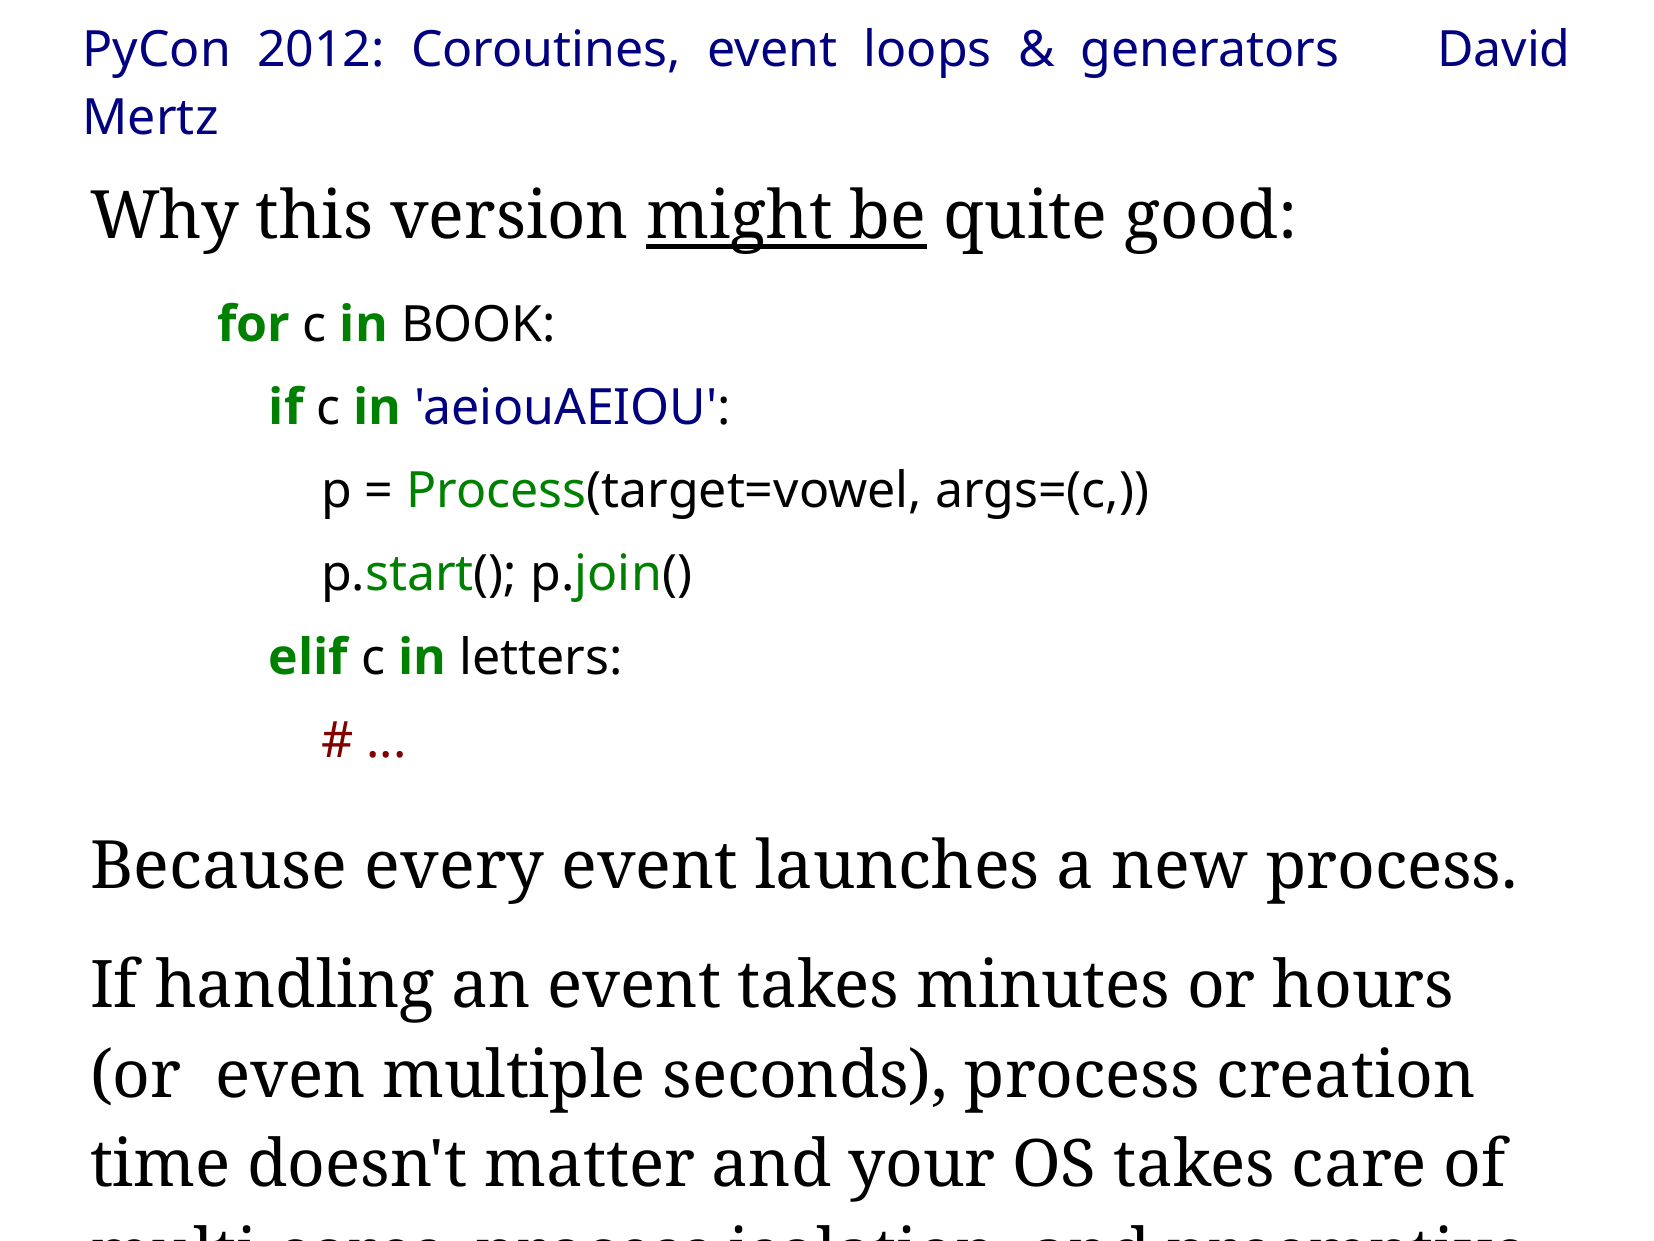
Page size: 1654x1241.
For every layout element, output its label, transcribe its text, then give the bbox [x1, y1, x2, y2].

list Why this version might be quite good: for c in BOOK: if c in 'aeiouAEIOU': p = Process(target=vowel, args=(c,)) p.start(); p.join() elif c in letters: # ... Because every event launches a new process. If handling an event takes minutes or hours (or even multiple seconds), process creation time doesn't matter and your OS takes care of multi-cores, process isolation, and preemptive switching. [90, 167, 1561, 1111]
title PyCon 2012: Coroutines, event loops & generators David Mertz [82, 49, 1571, 113]
